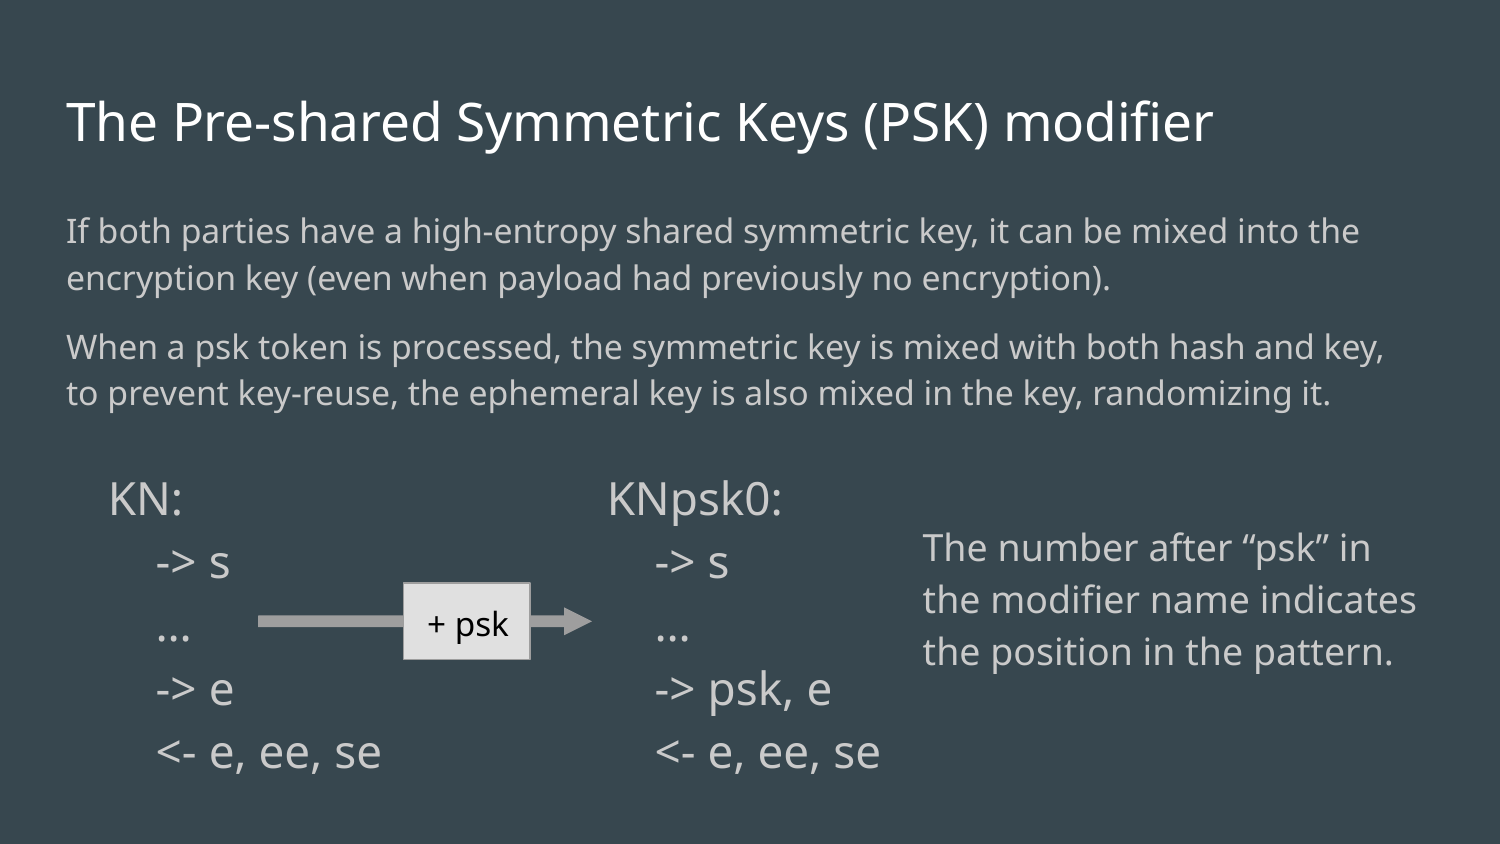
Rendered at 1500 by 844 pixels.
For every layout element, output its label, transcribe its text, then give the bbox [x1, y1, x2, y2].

list KN: -> s … -> e <- e, ee, se [92, 446, 444, 796]
list If both parties have a high-entropy shared symmetric key, it can be mixed into the encryption key (even when payload had previously no encryption). When a psk token is processed, the symmetric key is mixed with both hash and key, to prevent key-reuse, the ephemeral key is also mixed in the key, randomizing it. [51, 189, 1416, 461]
list KNpsk0: -> s … -> psk, e <- e, ee, se [591, 446, 943, 796]
title The Pre-shared Symmetric Keys (PSK) modifier [51, 72, 1449, 167]
list The number after “psk” in the modifier name indicates the position in the pattern. [907, 502, 1439, 740]
text_box [403, 582, 531, 660]
text_box + psk [412, 588, 539, 659]
